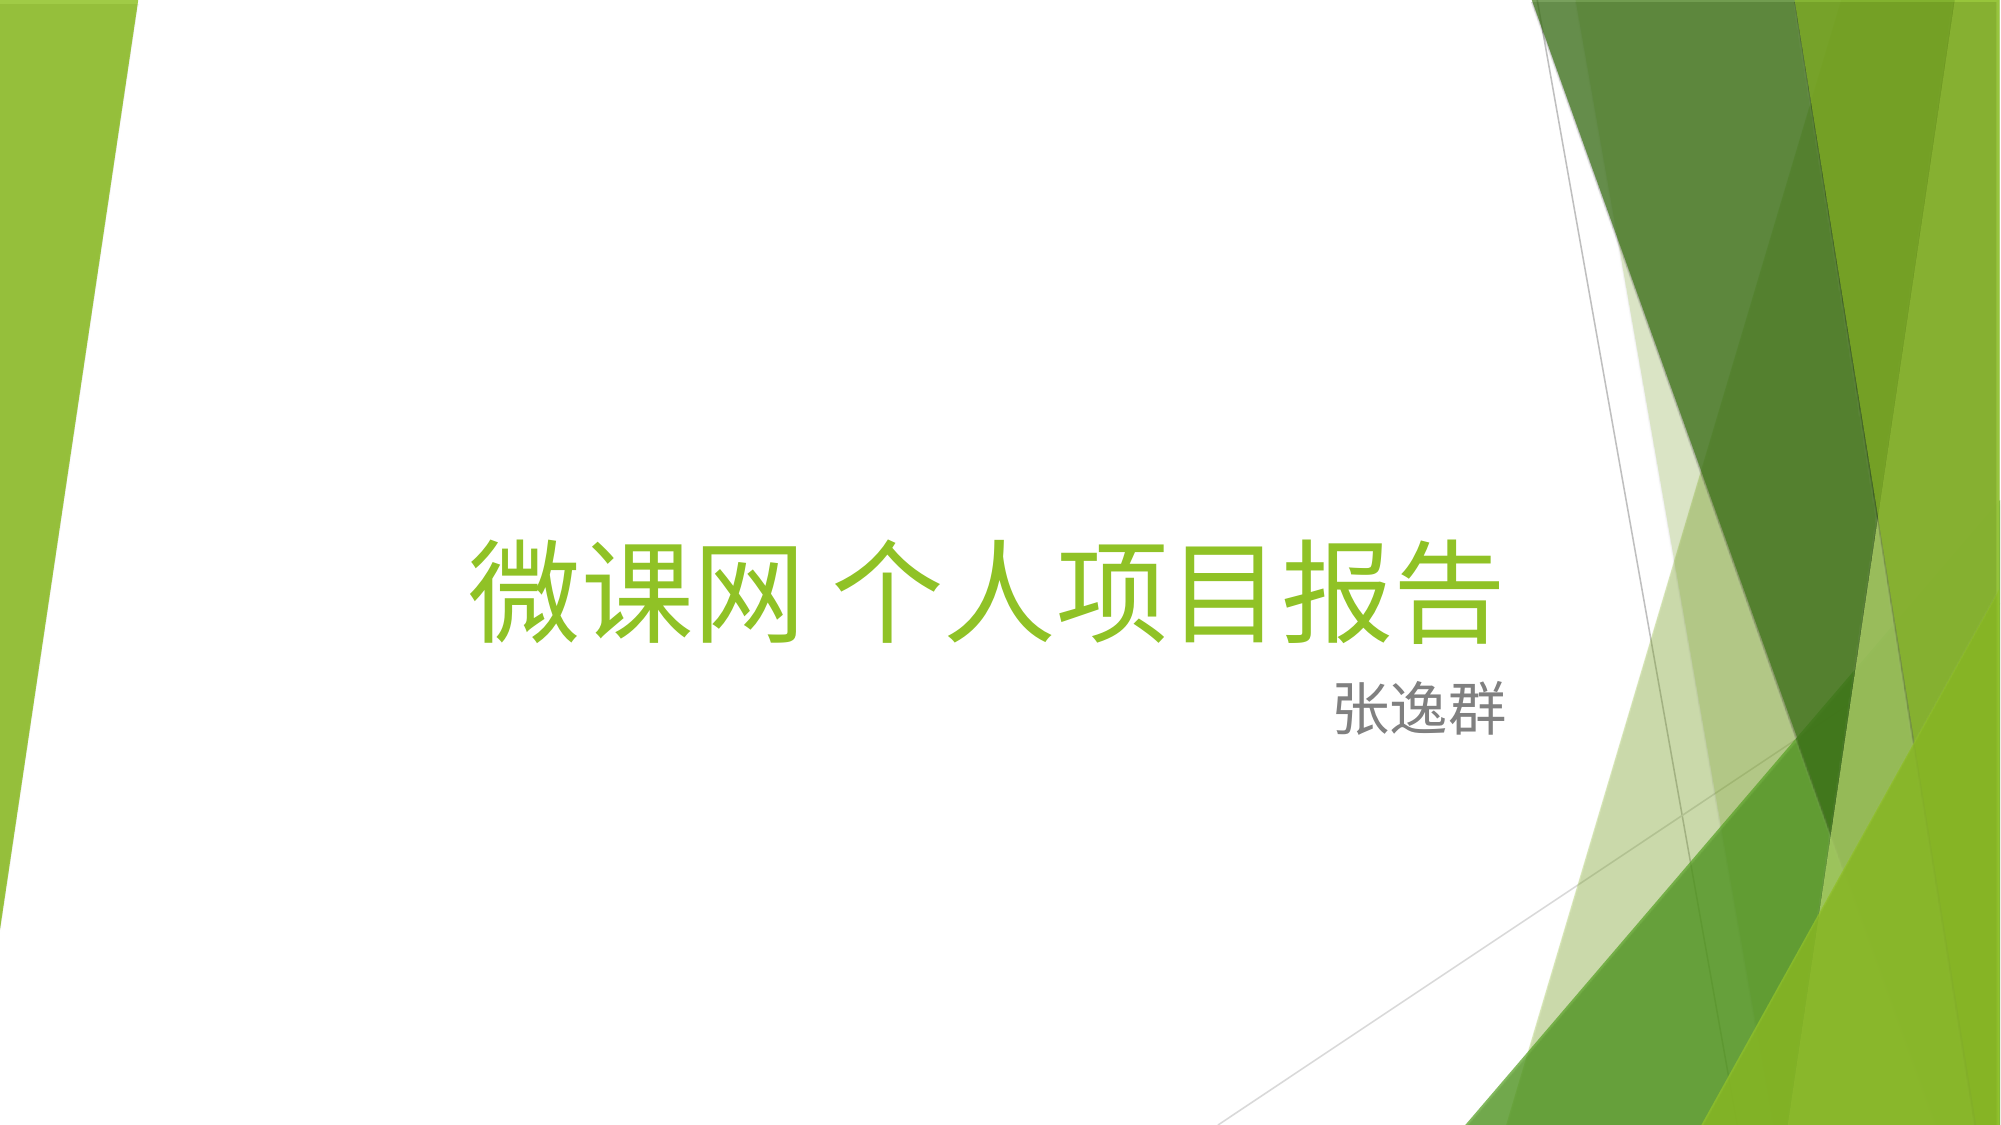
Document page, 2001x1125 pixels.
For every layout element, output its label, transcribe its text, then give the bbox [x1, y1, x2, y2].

title 微课网 个人项目报告 [247, 394, 1522, 664]
subtitle 张逸群 [247, 664, 1522, 845]
